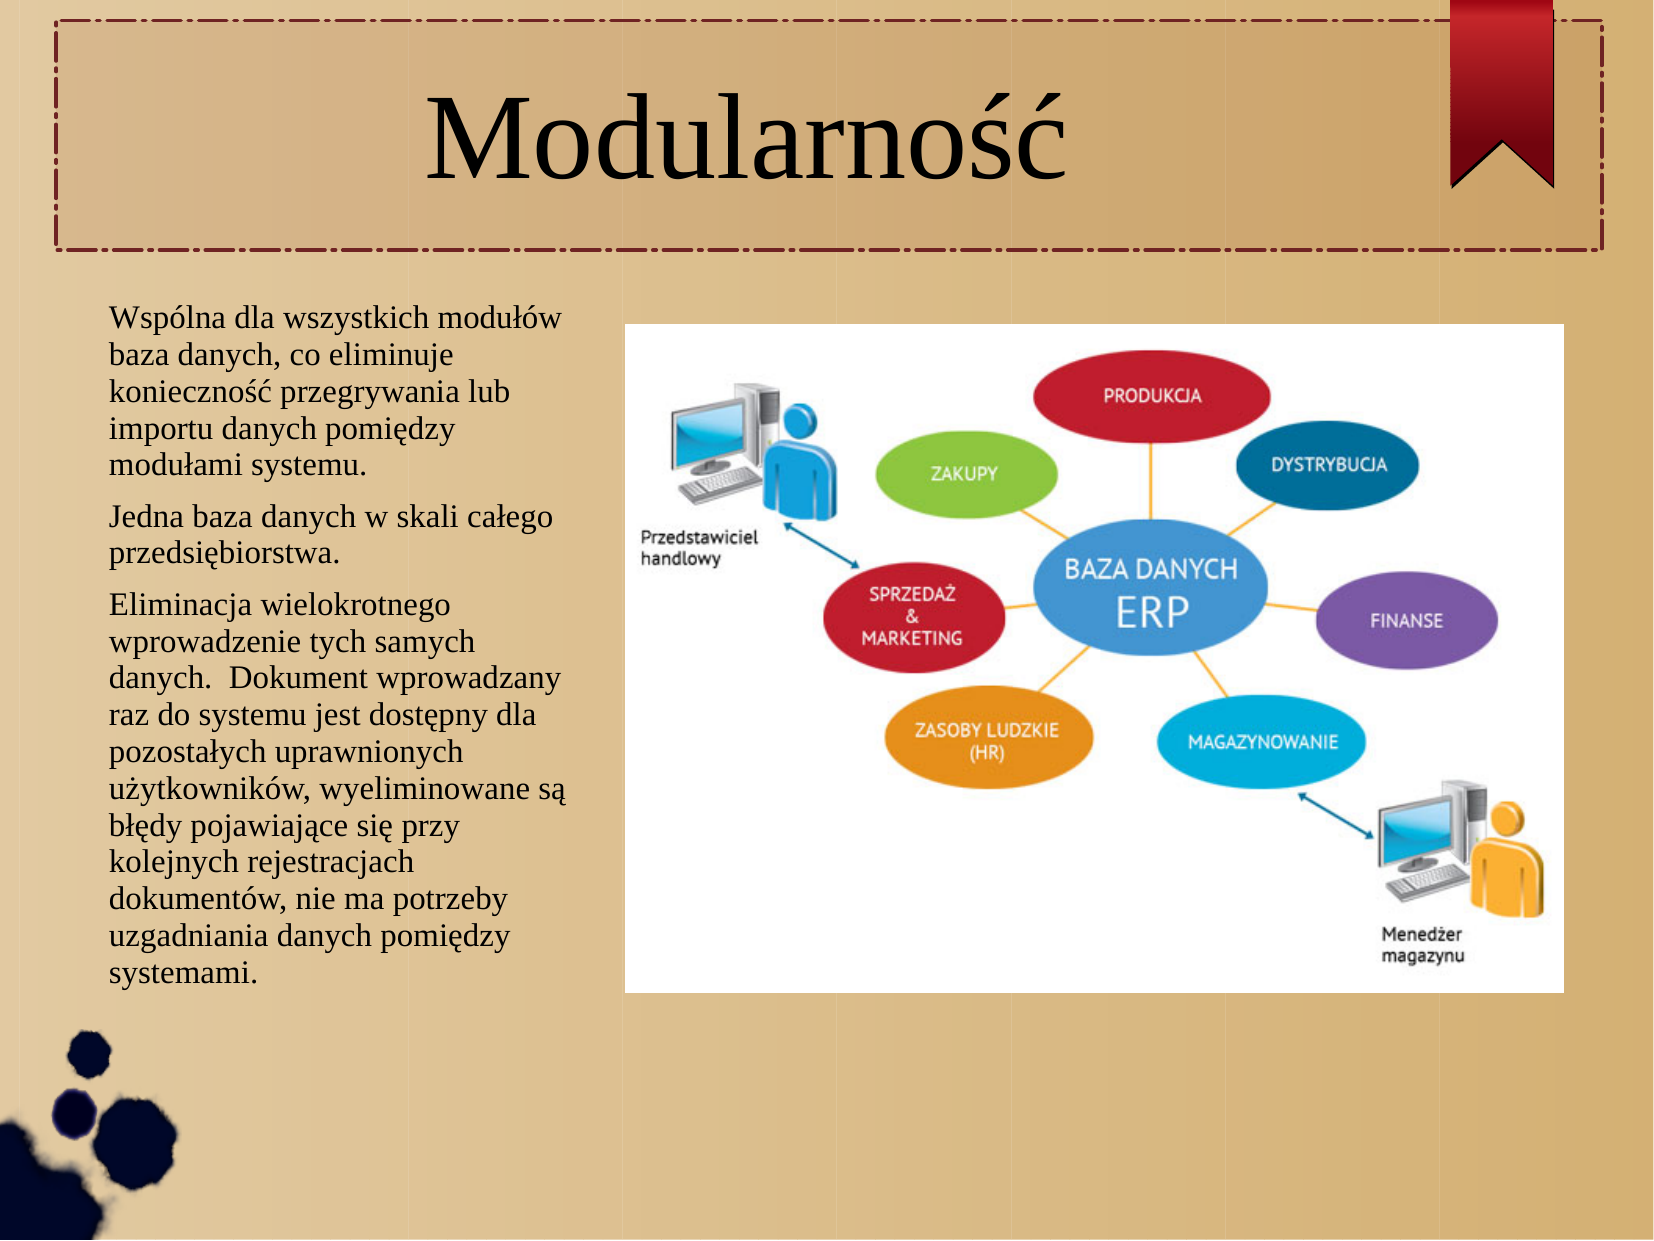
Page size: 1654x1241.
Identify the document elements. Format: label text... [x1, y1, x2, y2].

list Wspólna dla wszystkich modułów baza danych, co eliminuje konieczność przegrywania lub importu danych pomiędzy modułami systemu. Jedna baza danych w skali całego przedsiębiorstwa. Eliminacja wielokrotnego wprowadzenie tych samych danych. Dokument wprowadzany raz do systemu jest dostępny dla pozostałych uprawnionych użytkowników, wyeliminowane są błędy pojawiające się przy kolejnych rejestracjach dokumentów, nie ma potrzeby uzgadniania danych pomiędzy systemami. [82, 299, 567, 1028]
title Modularność [82, 47, 1412, 229]
picture [625, 324, 1564, 993]
